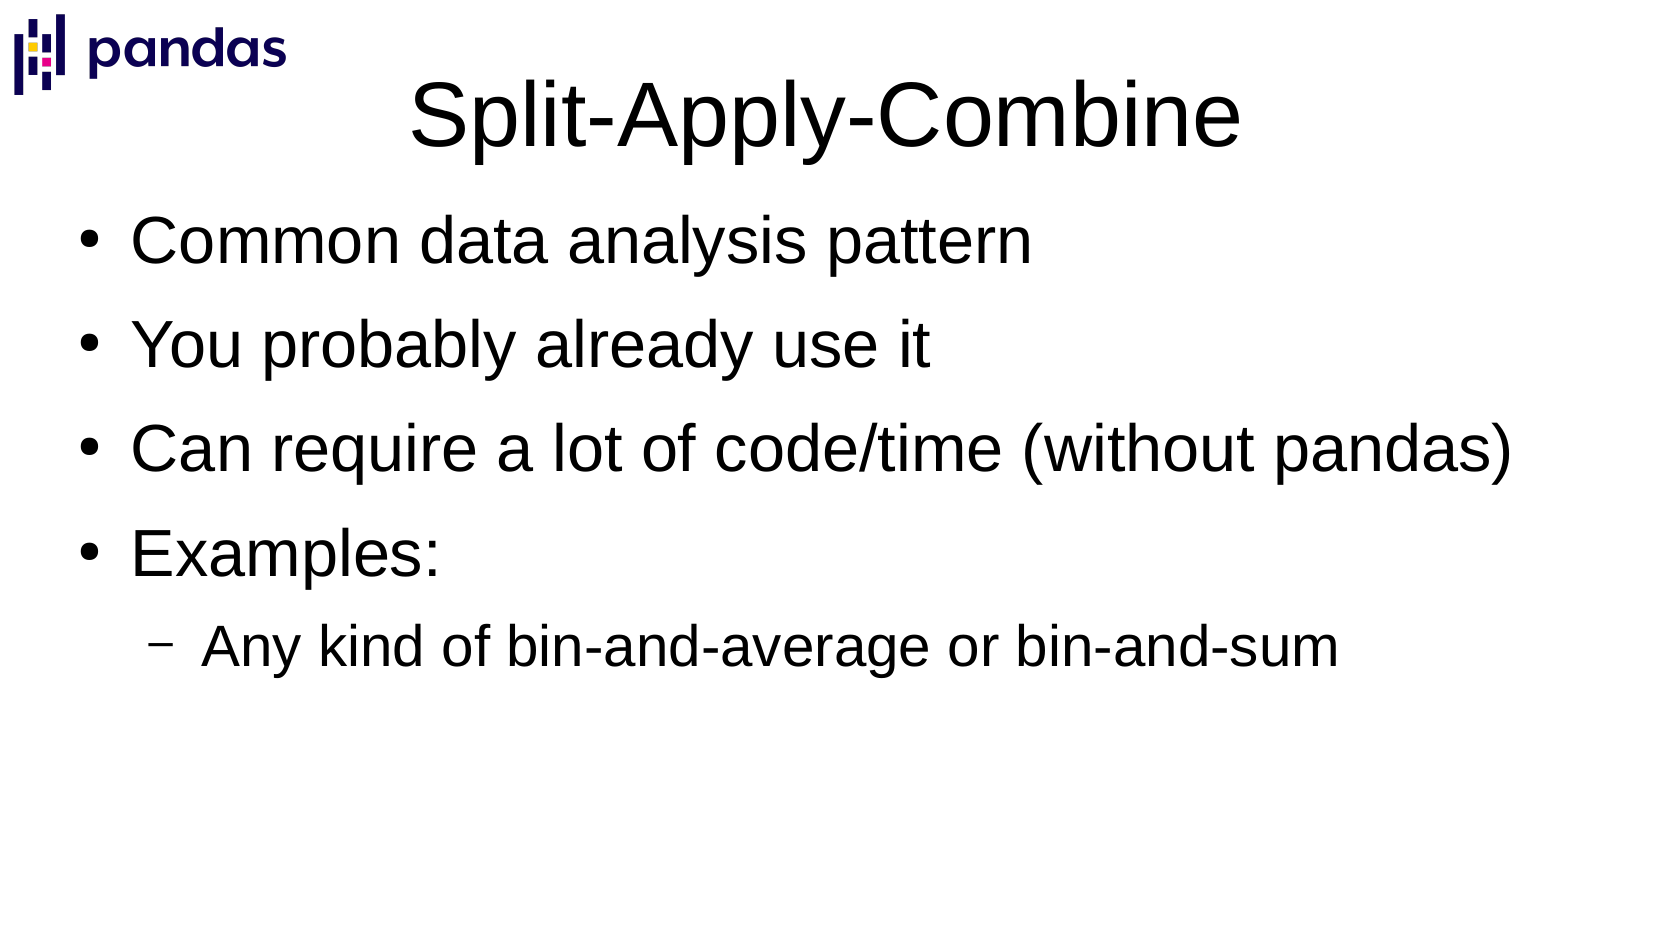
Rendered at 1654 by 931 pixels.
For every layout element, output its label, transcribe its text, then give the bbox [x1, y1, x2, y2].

picture [1, 0, 299, 115]
title Split-Apply-Combine [82, 37, 1571, 193]
list Common data analysis pattern You probably already use it Can require a lot of code/time (without pandas) Examples: Any kind of bin-and-average or bin-and-sum [60, 202, 1549, 856]
